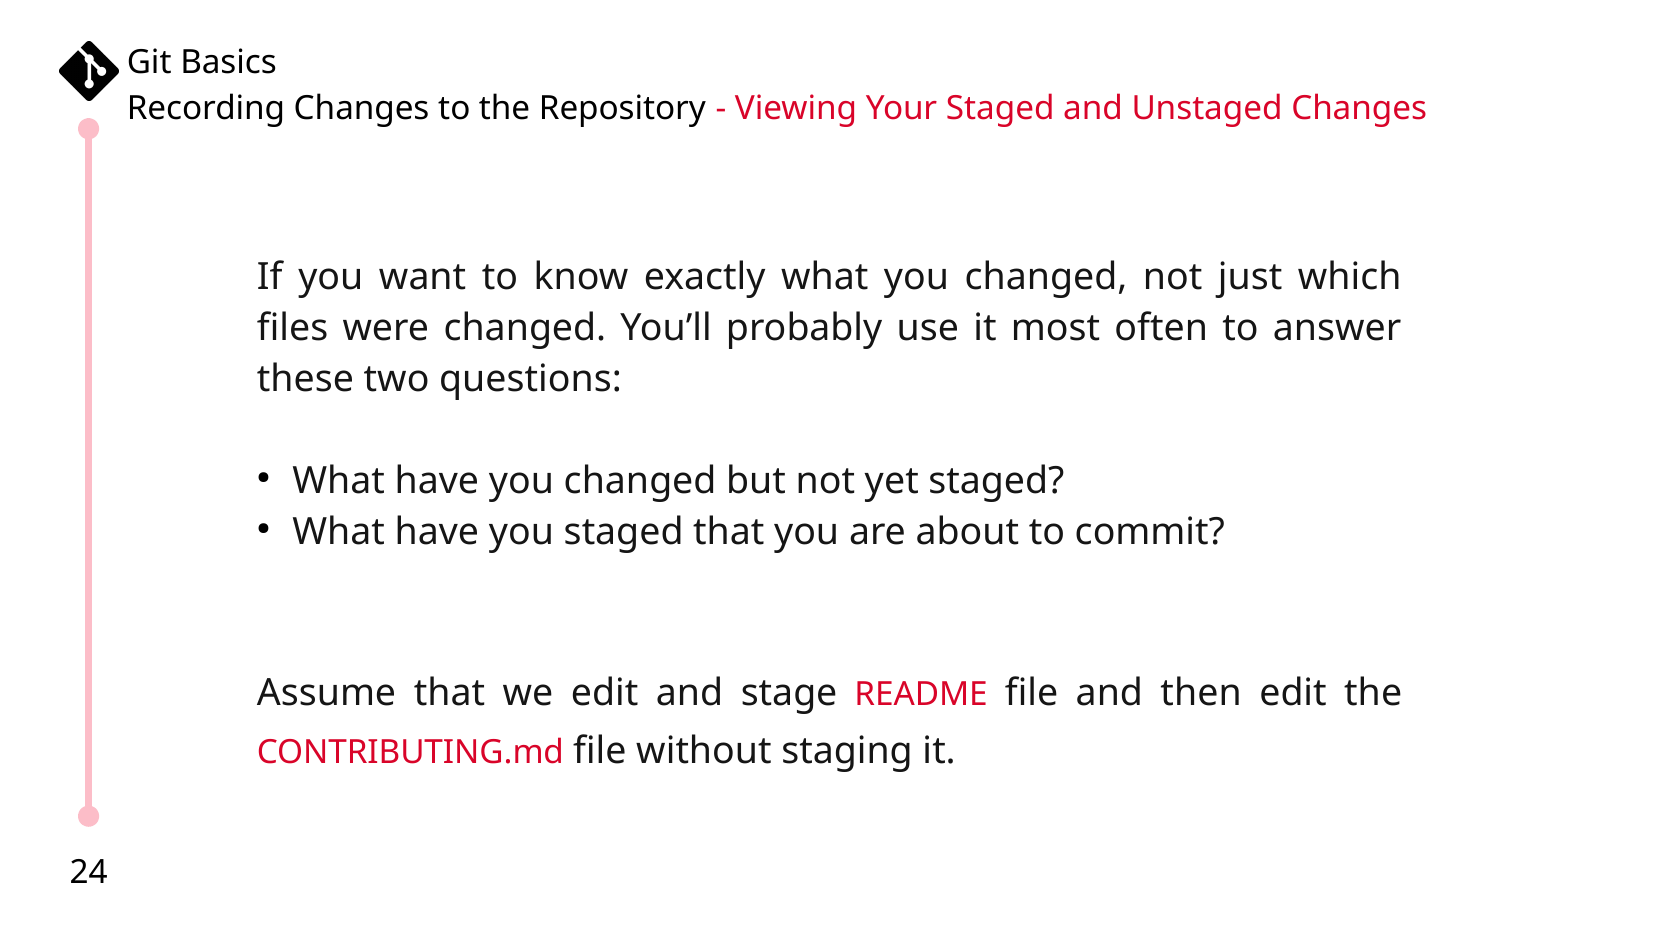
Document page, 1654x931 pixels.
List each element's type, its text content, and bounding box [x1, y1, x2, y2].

text_box If you want to know exactly what you changed, not just which files were changed. You’ll probably use it most often to answer these two questions: What have you changed but not yet staged? What have you staged that you are about to commit? Assume that we edit and stage README file and then edit the CONTRIBUTING.md file without staging it. [242, 242, 1418, 715]
picture [59, 41, 119, 101]
text_box Git Basics Recording Changes to the Repository - Viewing Your Staged and Unstaged Changes [112, 31, 1506, 113]
text_box 24 [47, 840, 130, 889]
